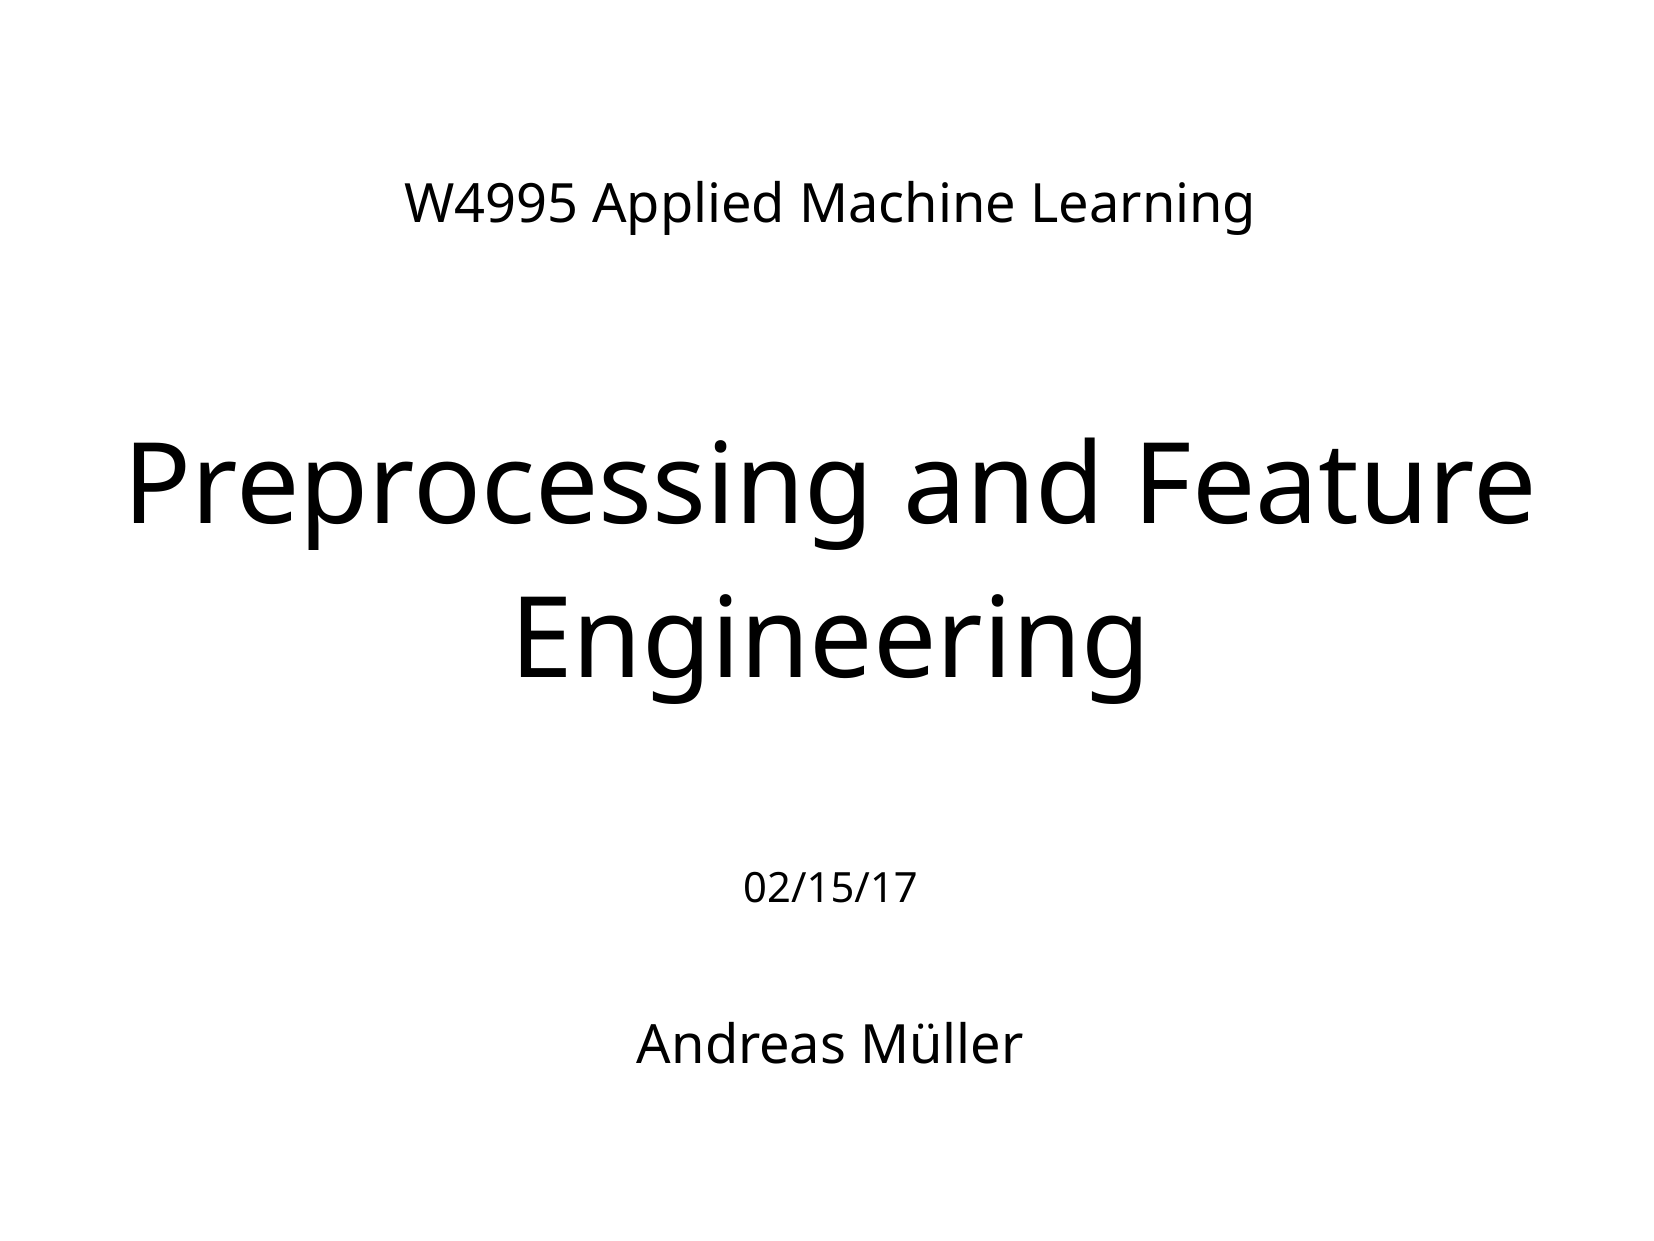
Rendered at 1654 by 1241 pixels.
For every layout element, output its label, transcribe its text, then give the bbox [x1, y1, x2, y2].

text_box W4995 Applied Machine Learning Preprocessing and Feature Engineering 02/15/17 Andreas Müller [86, 142, 1575, 1103]
